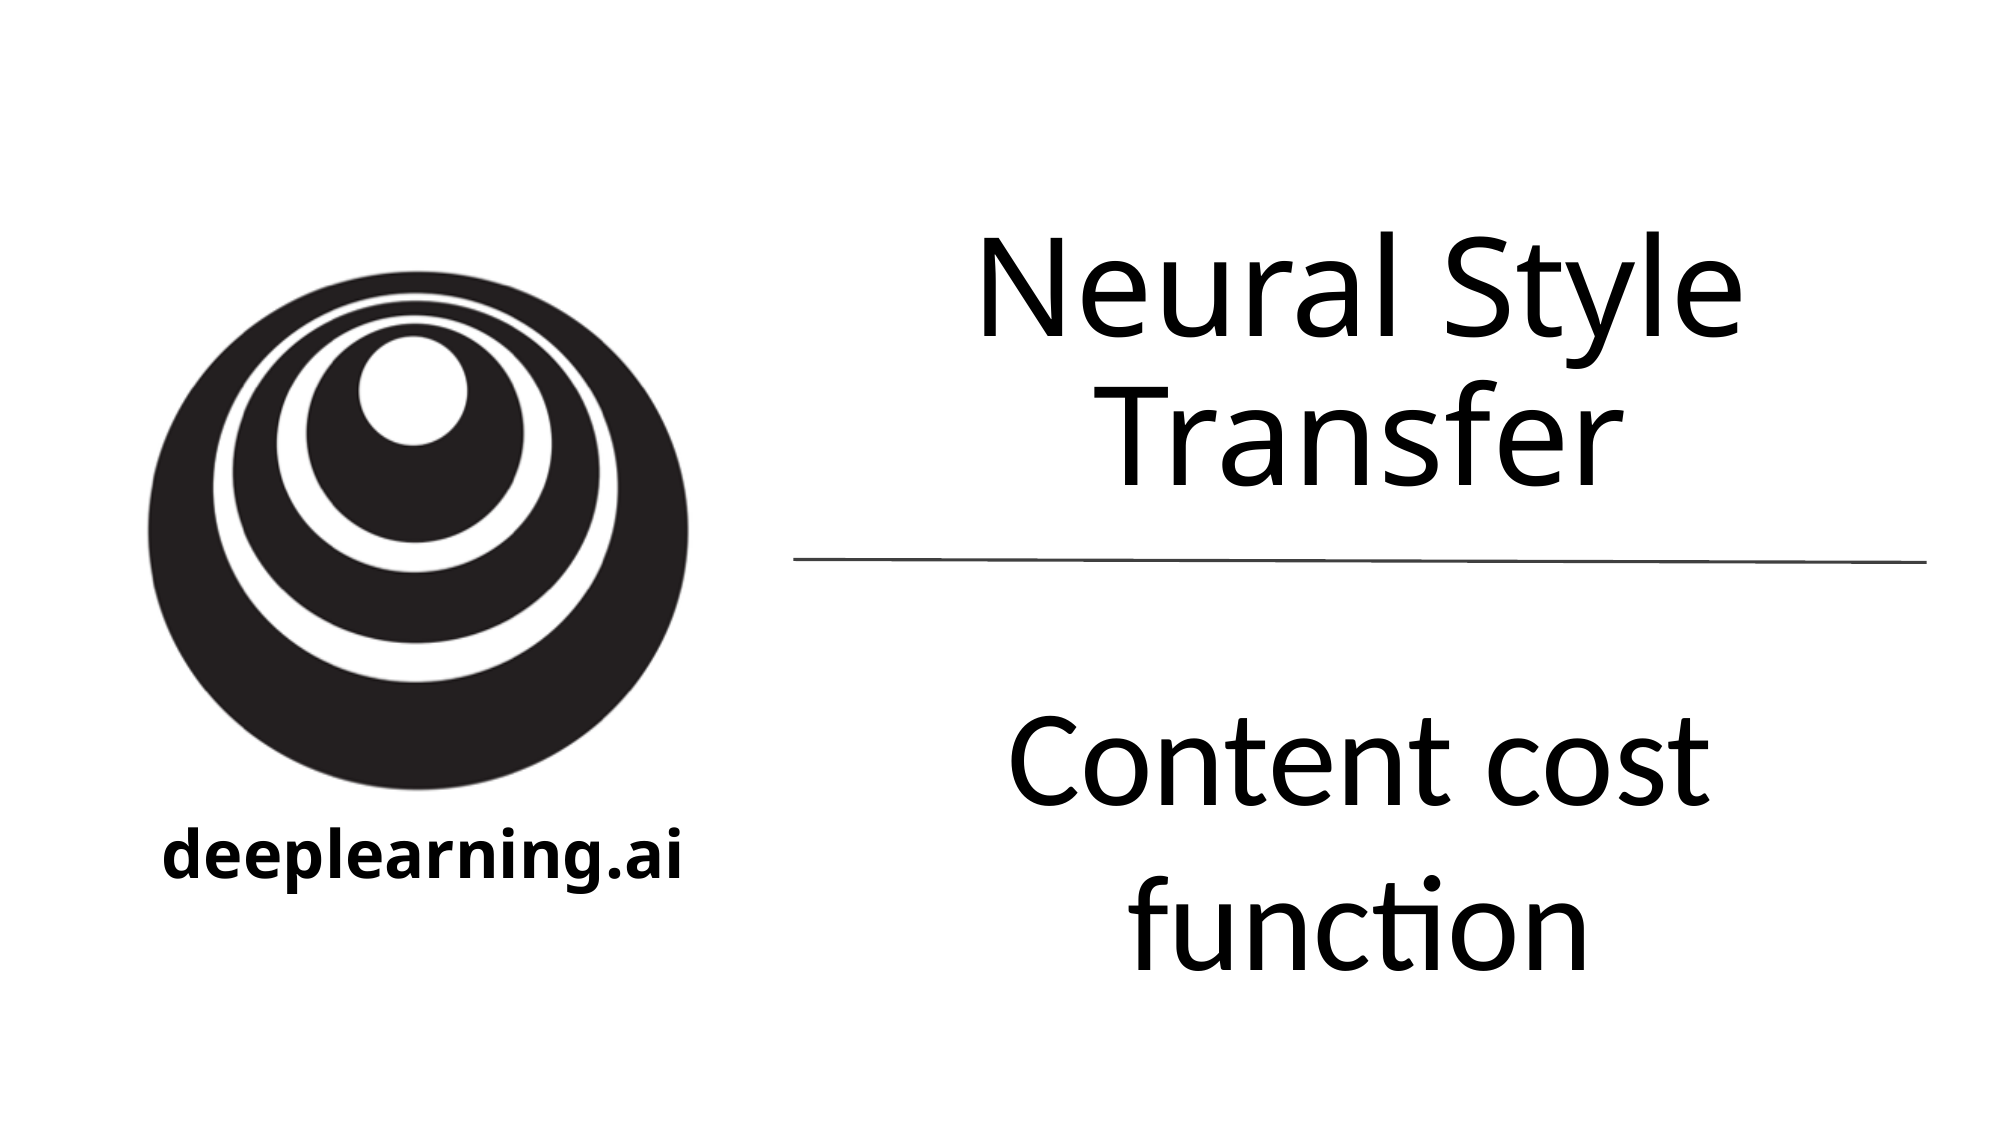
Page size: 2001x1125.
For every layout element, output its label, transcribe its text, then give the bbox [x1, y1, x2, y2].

text_box Content cost function [759, 660, 1961, 1009]
text_box Neural Style Transfer [848, 210, 1872, 511]
text_box [179, 194, 669, 702]
text_box deeplearning.ai [56, 768, 759, 901]
picture [108, 234, 739, 768]
